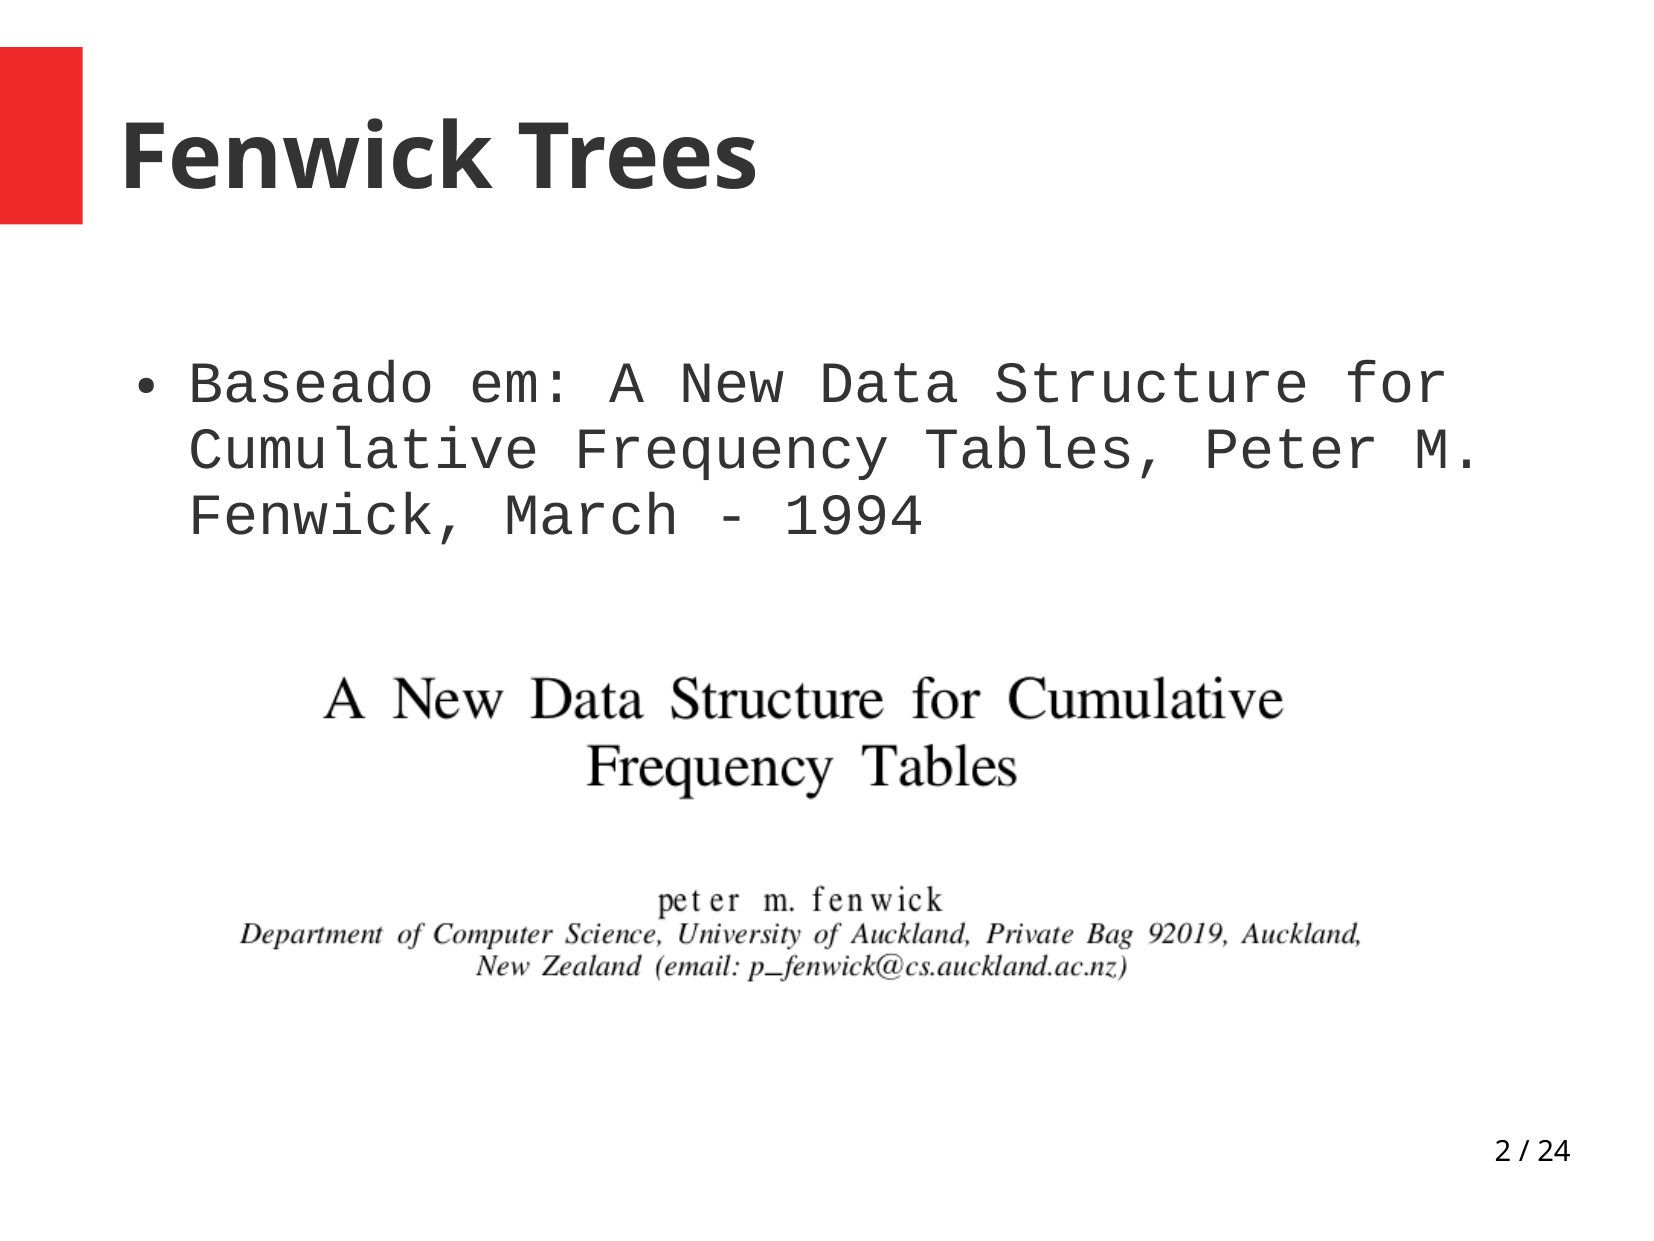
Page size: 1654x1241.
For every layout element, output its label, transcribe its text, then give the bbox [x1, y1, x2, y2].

picture [129, 625, 1470, 1026]
list Baseado em: A New Data Structure for Cumulative Frequency Tables, Peter M. Fenwick, March - 1994 [118, 354, 1536, 1074]
title Fenwick Trees [118, 49, 1571, 257]
